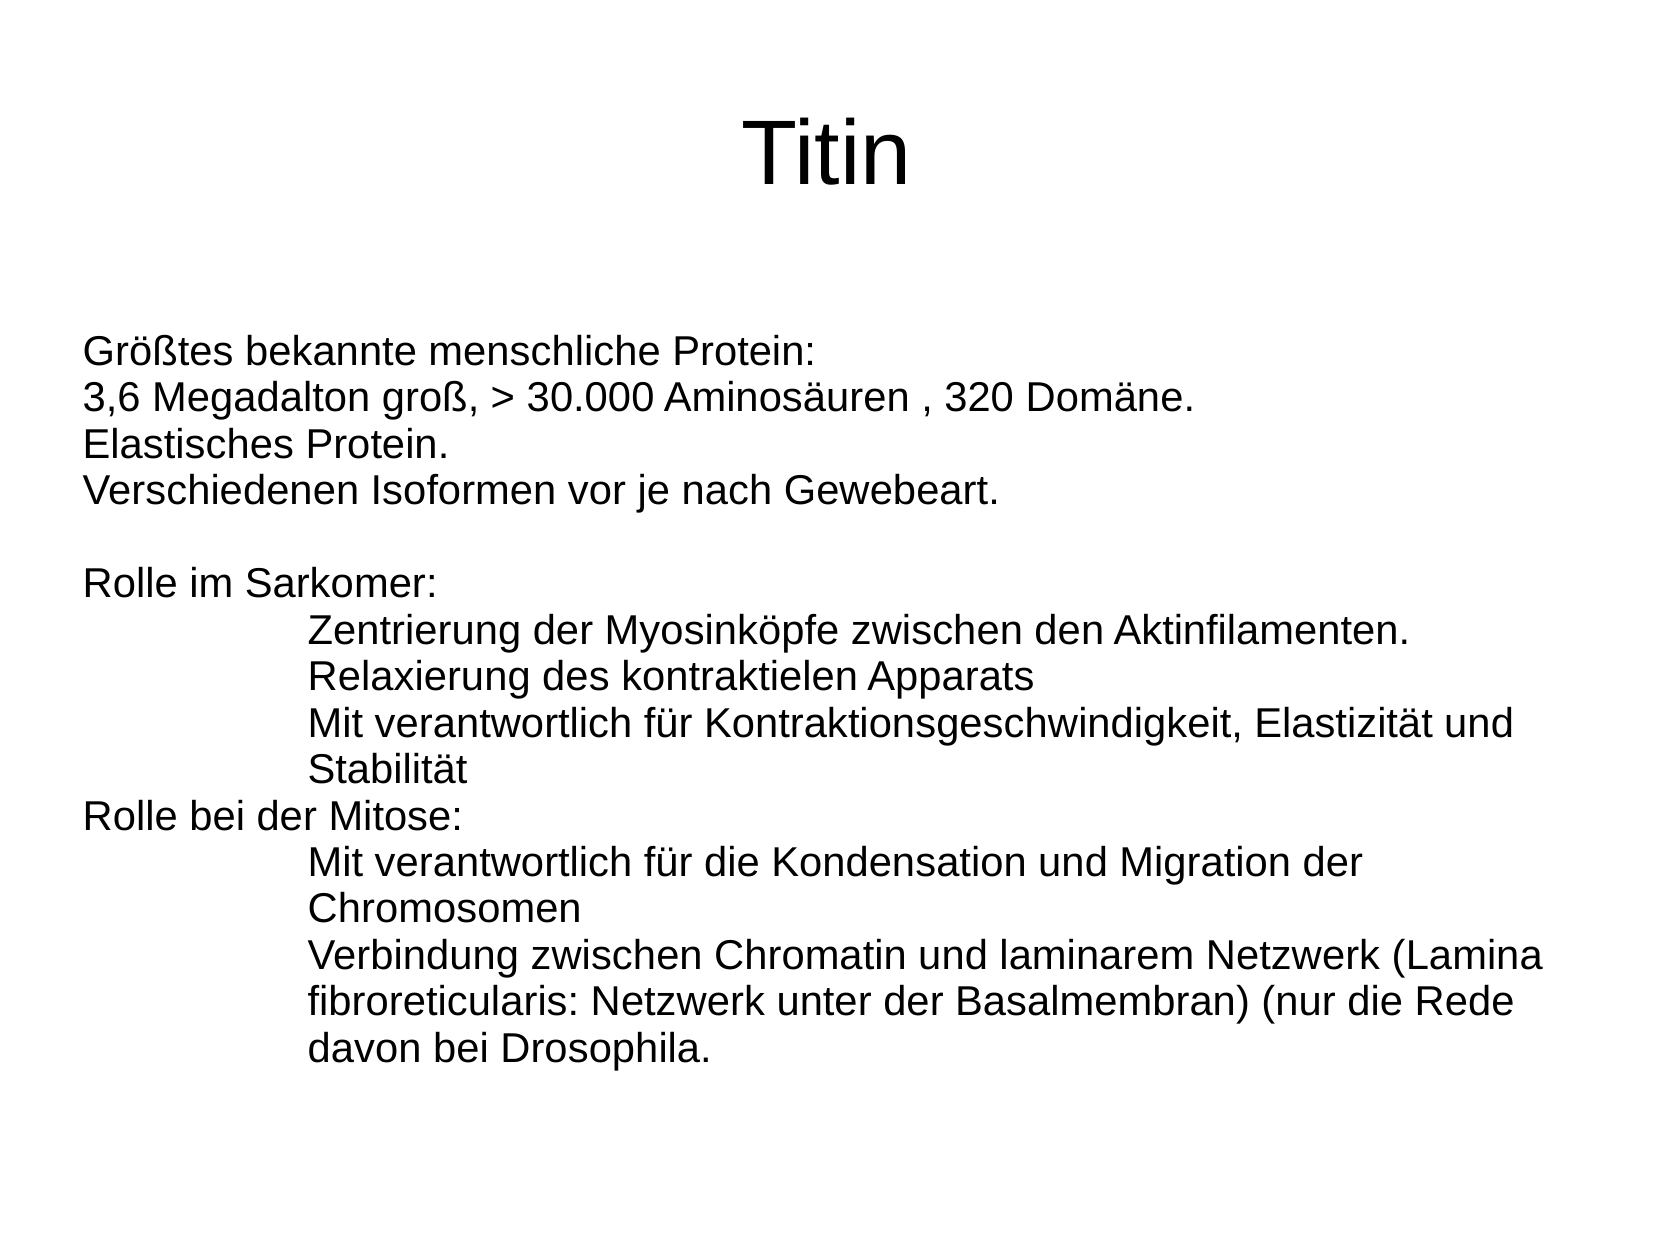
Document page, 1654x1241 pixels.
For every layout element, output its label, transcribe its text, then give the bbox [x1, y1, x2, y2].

subtitle Größtes bekannte menschliche Protein: 3,6 Megadalton groß, > 30.000 Aminosäuren , 320 Domäne. Elastisches Protein. Verschiedenen Isoformen vor je nach Gewebeart. Rolle im Sarkomer: Zentrierung der Myosinköpfe zwischen den Aktinfilamenten. Relaxierung des kontraktielen Apparats Mit verantwortlich für Kontraktionsgeschwindigkeit, Elastizität und Stabilität Rolle bei der Mitose: Mit verantwortlich für die Kondensation und Migration der Chromosomen Verbindung zwischen Chromatin und laminarem Netzwerk (Lamina fibroreticularis: Netzwerk unter der Basalmembran) (nur die Rede davon bei Drosophila. [82, 290, 1571, 1109]
title Titin [82, 49, 1571, 257]
